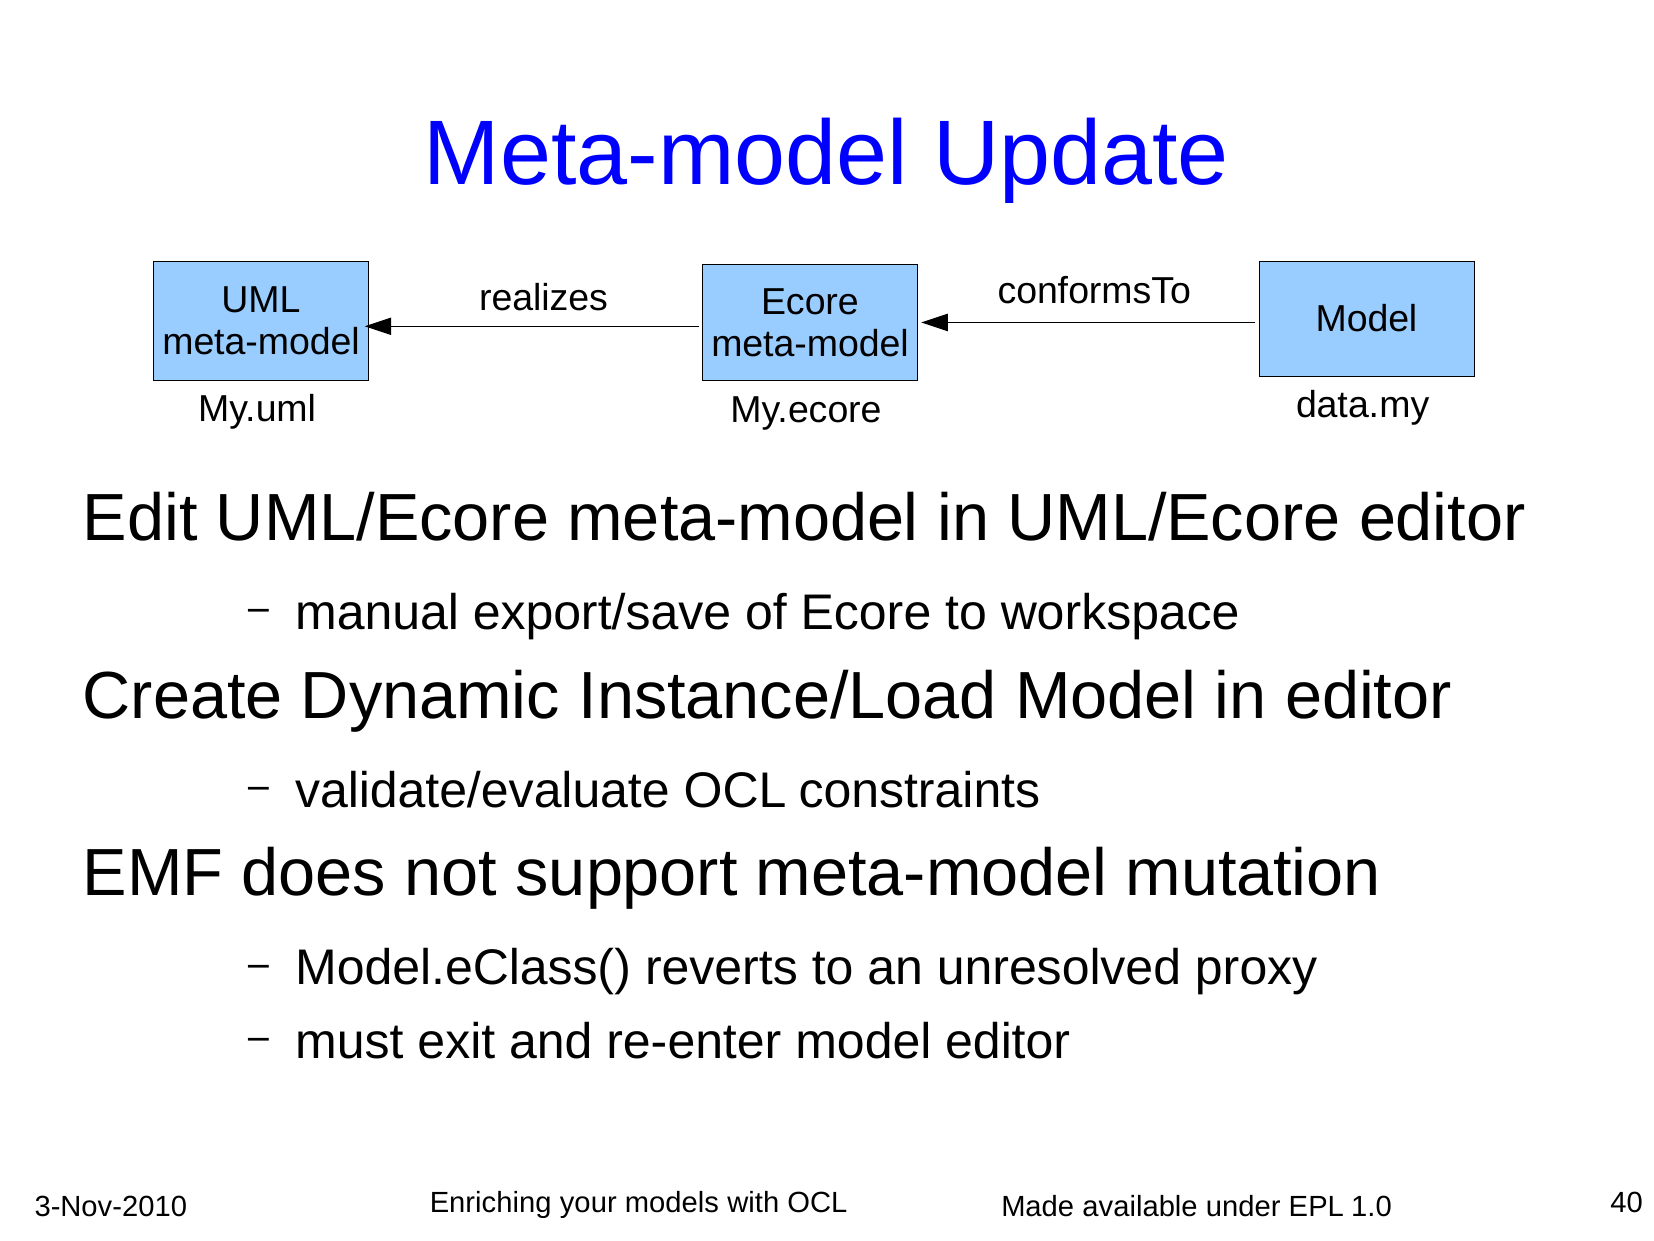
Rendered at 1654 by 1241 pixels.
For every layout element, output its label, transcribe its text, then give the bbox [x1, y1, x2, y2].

text_box data.my [1255, 376, 1471, 434]
text_box My.uml [149, 380, 365, 437]
title Meta-model Update [82, 49, 1571, 257]
text_box Model [1259, 261, 1475, 377]
text_box realizes [464, 269, 653, 327]
text_box My.ecore [698, 380, 914, 438]
list Edit UML/Ecore meta-model in UML/Ecore editor manual export/save of Ecore to workspace Create Dynamic Instance/Load Model in editor validate/evaluate OCL constraints EMF does not support meta-model mutation Model.eClass() reverts to an unresolved proxy must exit and re-enter model editor [82, 479, 1571, 1094]
text_box Ecore meta-model [702, 264, 918, 381]
text_box UML meta-model [153, 261, 369, 381]
text_box conformsTo [982, 261, 1210, 319]
